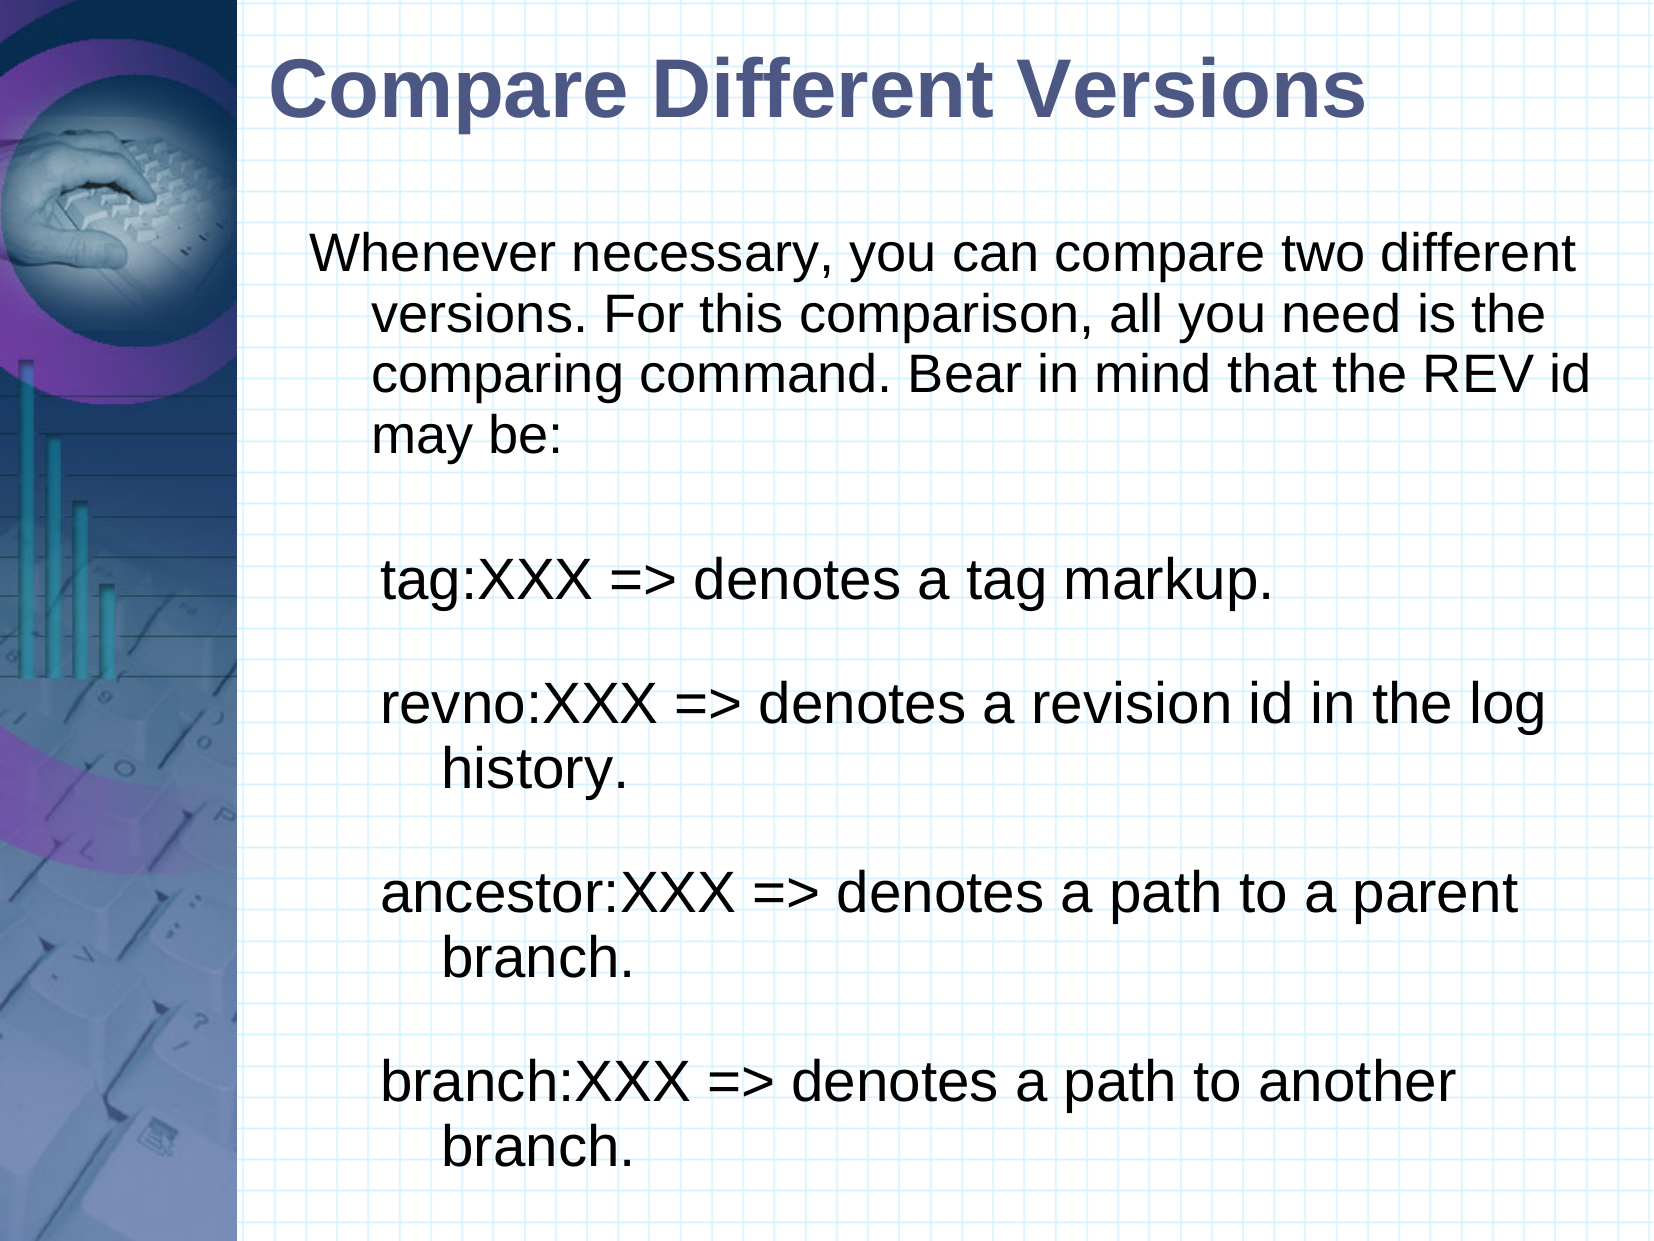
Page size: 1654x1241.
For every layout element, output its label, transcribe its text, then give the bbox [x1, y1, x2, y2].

title Compare Different Versions [268, 29, 1654, 148]
list Whenever necessary, you can compare two different versions. For this comparison, all you need is the comparing command. Bear in mind that the REV id may be: tag:XXX => denotes a tag markup. revno:XXX => denotes a revision id in the log history. ancestor:XXX => denotes a path to a parent branch. branch:XXX => denotes a path to another branch. [300, 222, 1595, 1178]
picture [0, 0, 1654, 1241]
